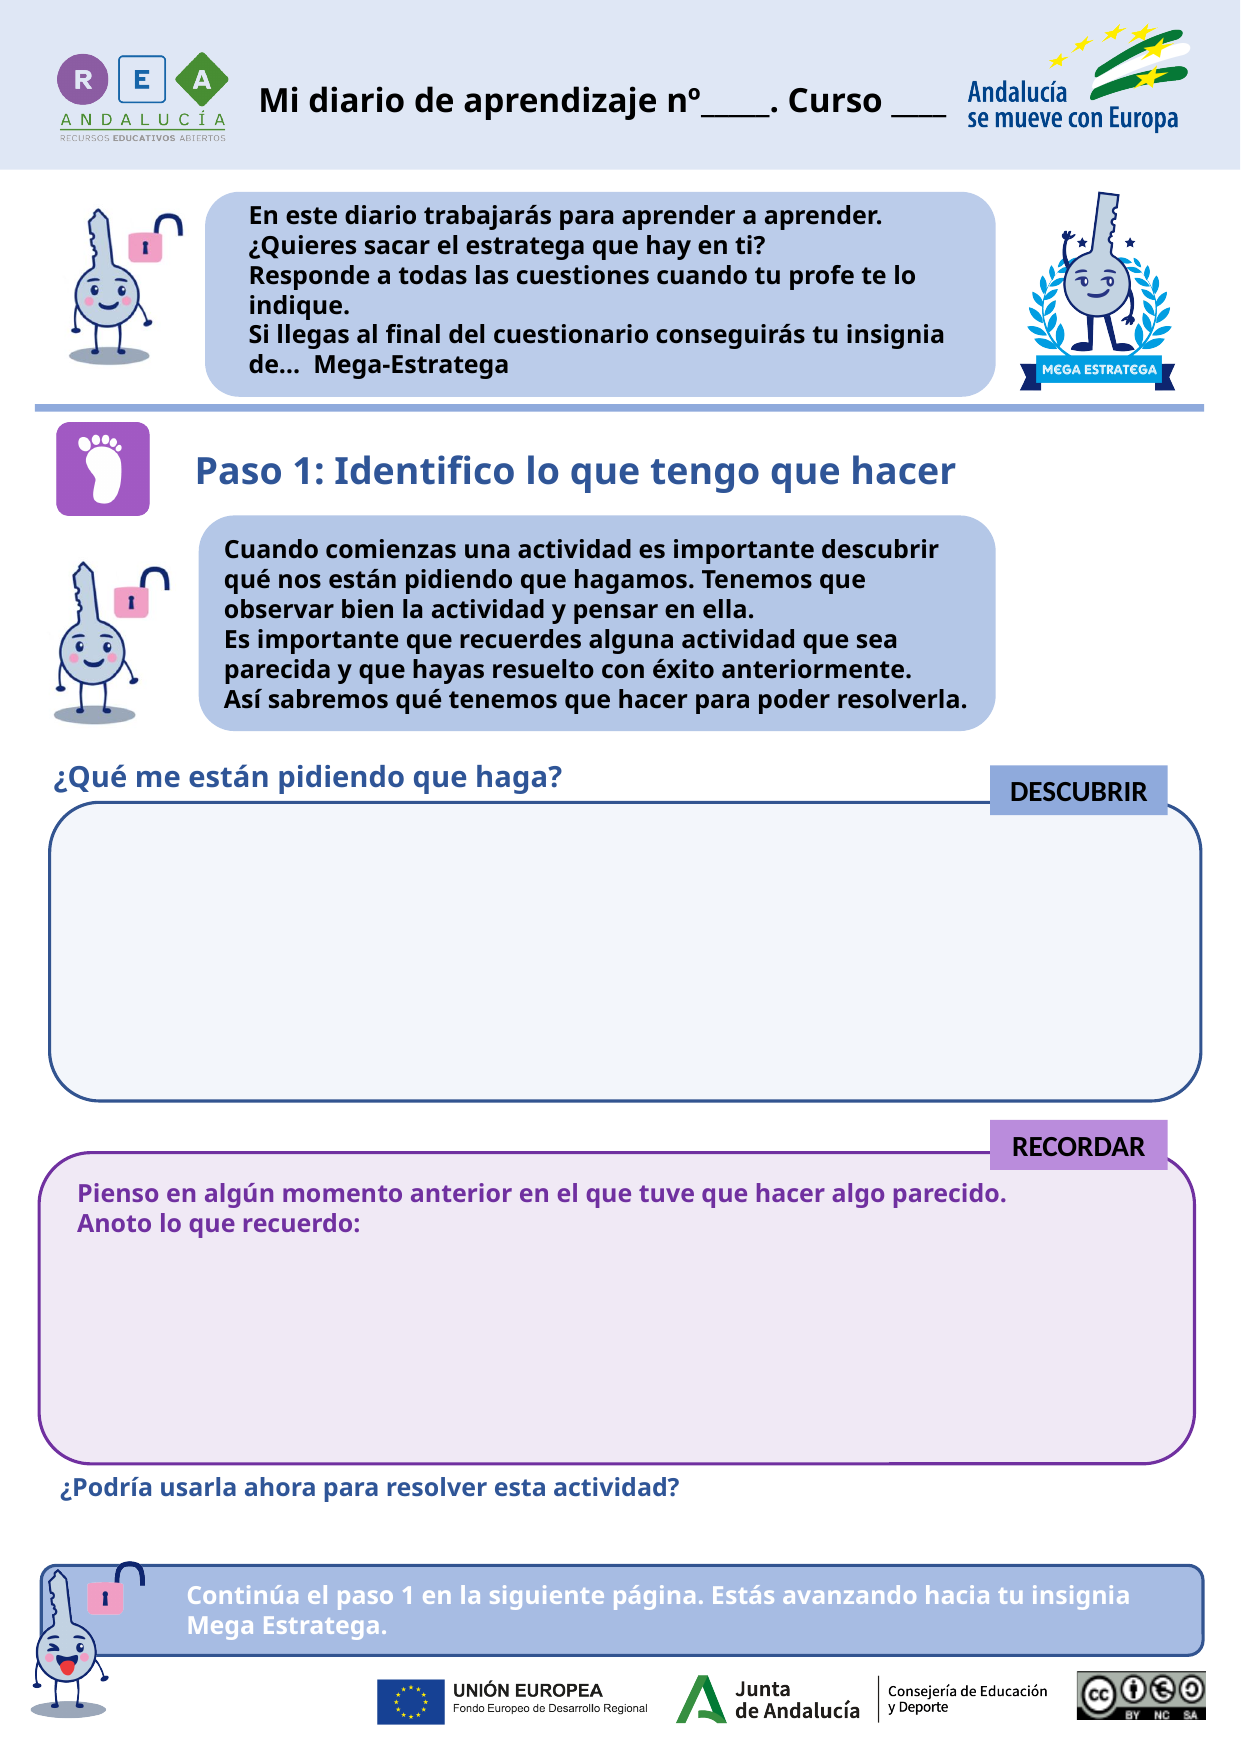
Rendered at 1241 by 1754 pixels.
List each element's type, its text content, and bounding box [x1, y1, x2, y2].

picture [56, 422, 150, 516]
text_box ¿Qué me están pidiendo que haga? [39, 751, 1201, 802]
text_box [39, 1152, 1195, 1464]
text_box Cuando comienzas una actividad es importante descubrir qué nos están pidiendo que hagamos. Tenemos que observar bien la actividad y pensar en ella. Es importante que recuerdes alguna actividad que sea parecida y que hayas resuelto con éxito anteriormente. Así sabremos qué tenemos que hacer para poder resolverla. [198, 515, 996, 732]
picture [1076, 1671, 1206, 1720]
text_box [34, 404, 1205, 412]
picture [45, 180, 199, 377]
text_box [49, 802, 1201, 1101]
text_box [172, 1565, 1204, 1656]
text_box Pienso en algún momento anterior en el que tuve que hacer algo parecido. Anoto lo que recuerdo: [62, 1170, 1182, 1245]
picture [43, 47, 242, 146]
picture [0, 1546, 172, 1728]
text_box [0, 0, 1241, 170]
picture [29, 532, 186, 737]
text_box Continúa el paso 1 en la siguiente página. Estás avanzando hacia tu insignia Mega Estratega. [172, 1572, 1148, 1629]
text_box En este diario trabajarás para aprender a aprender. ¿Quieres sacar el estratega que hay en ti? Responde a todas las cuestiones cuando tu profe te lo indique. Si llegas al final del cuestionario conseguirás tu insignia de… Mega-Estratega [233, 191, 933, 387]
picture [933, 21, 1241, 450]
text_box RECORDAR [990, 1119, 1168, 1170]
picture [356, 1650, 1066, 1738]
text_box Mi diario de aprendizaje nº_____. Curso ____ [243, 71, 961, 127]
text_box Paso 1: Identifico lo que tengo que hacer [179, 439, 972, 500]
text_box DESCUBRIR [990, 765, 1168, 816]
text_box ¿Podría usarla ahora para resolver esta actividad? [45, 1463, 763, 1509]
text_box [205, 192, 933, 397]
